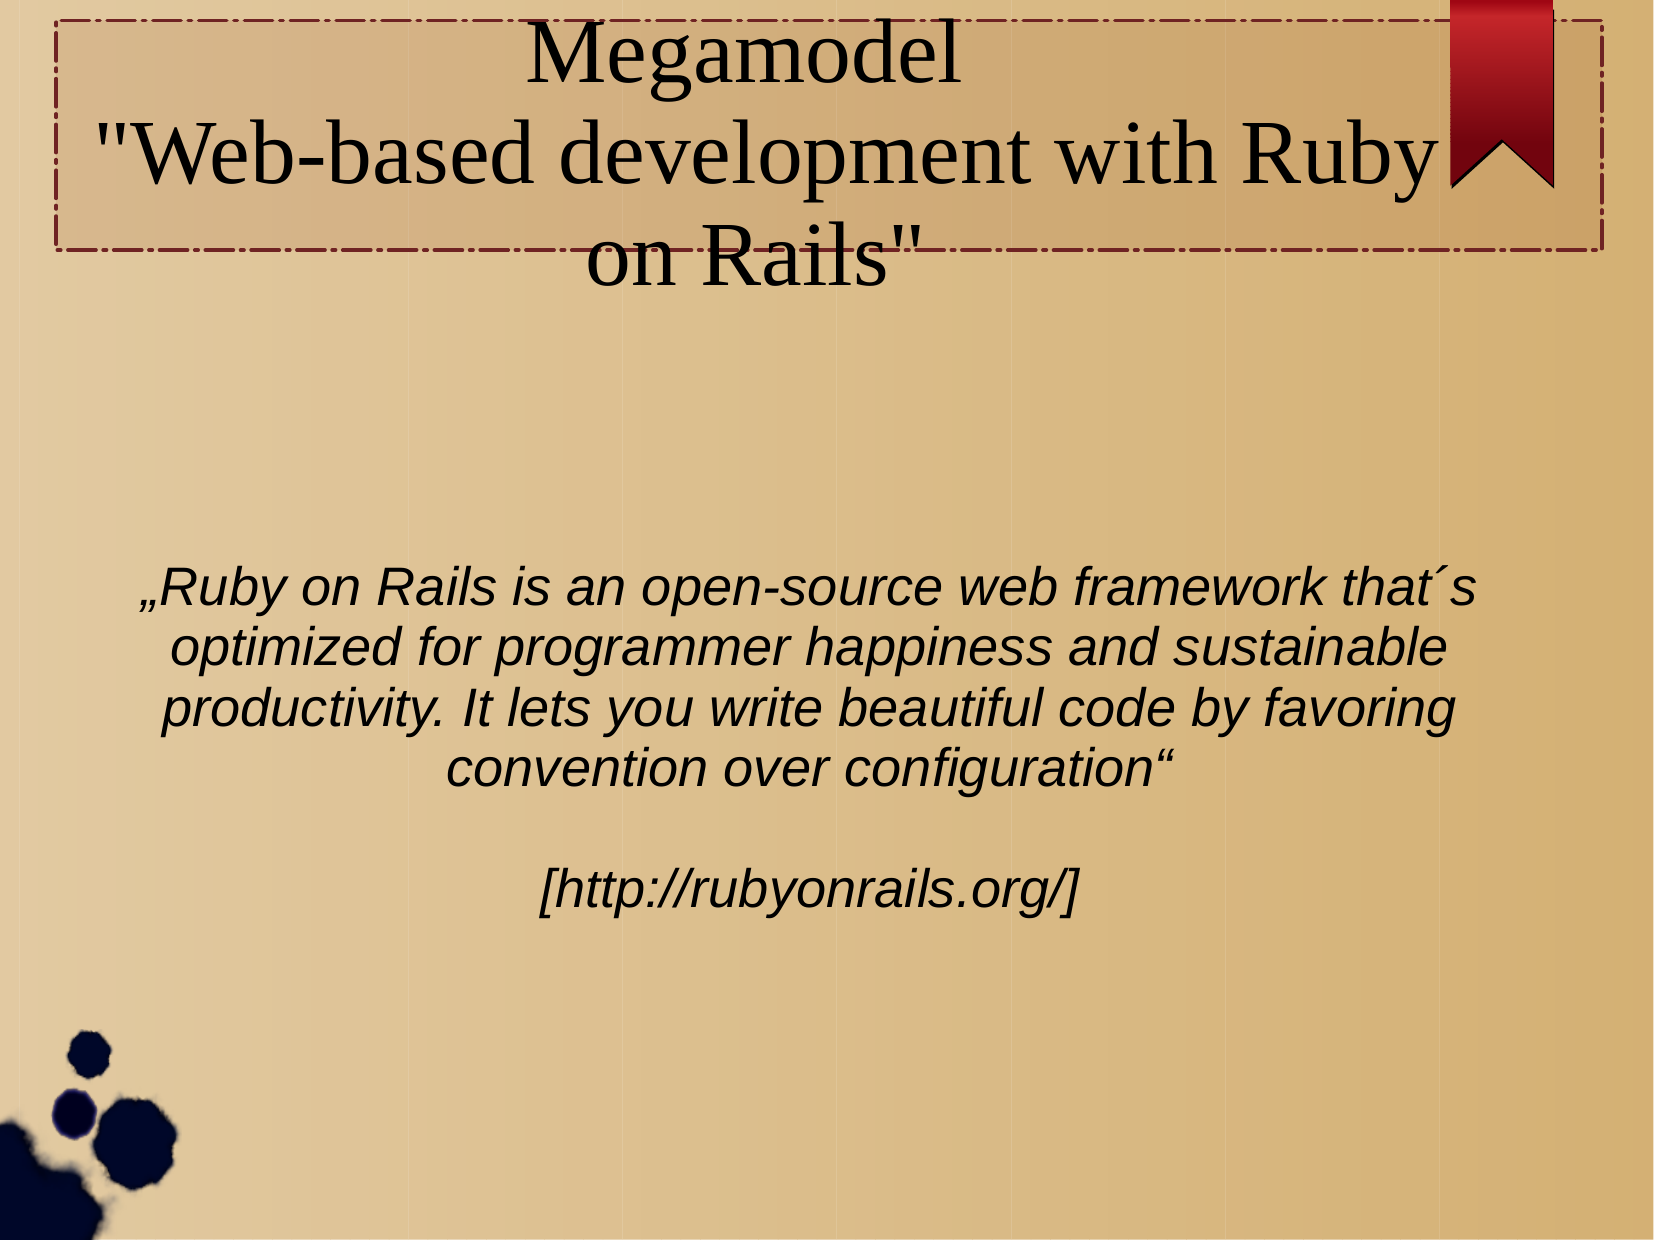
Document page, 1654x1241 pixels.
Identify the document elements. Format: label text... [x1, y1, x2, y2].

title Megamodel "Web-based development with Ruby on Rails" [82, 0, 1453, 306]
subtitle „Ruby on Rails is an open-source web framework that´s optimized for programmer happiness and sustainable productivity. It lets you write beautiful code by favoring convention over configuration“ [http://rubyonrails.org/] [82, 377, 1538, 1098]
